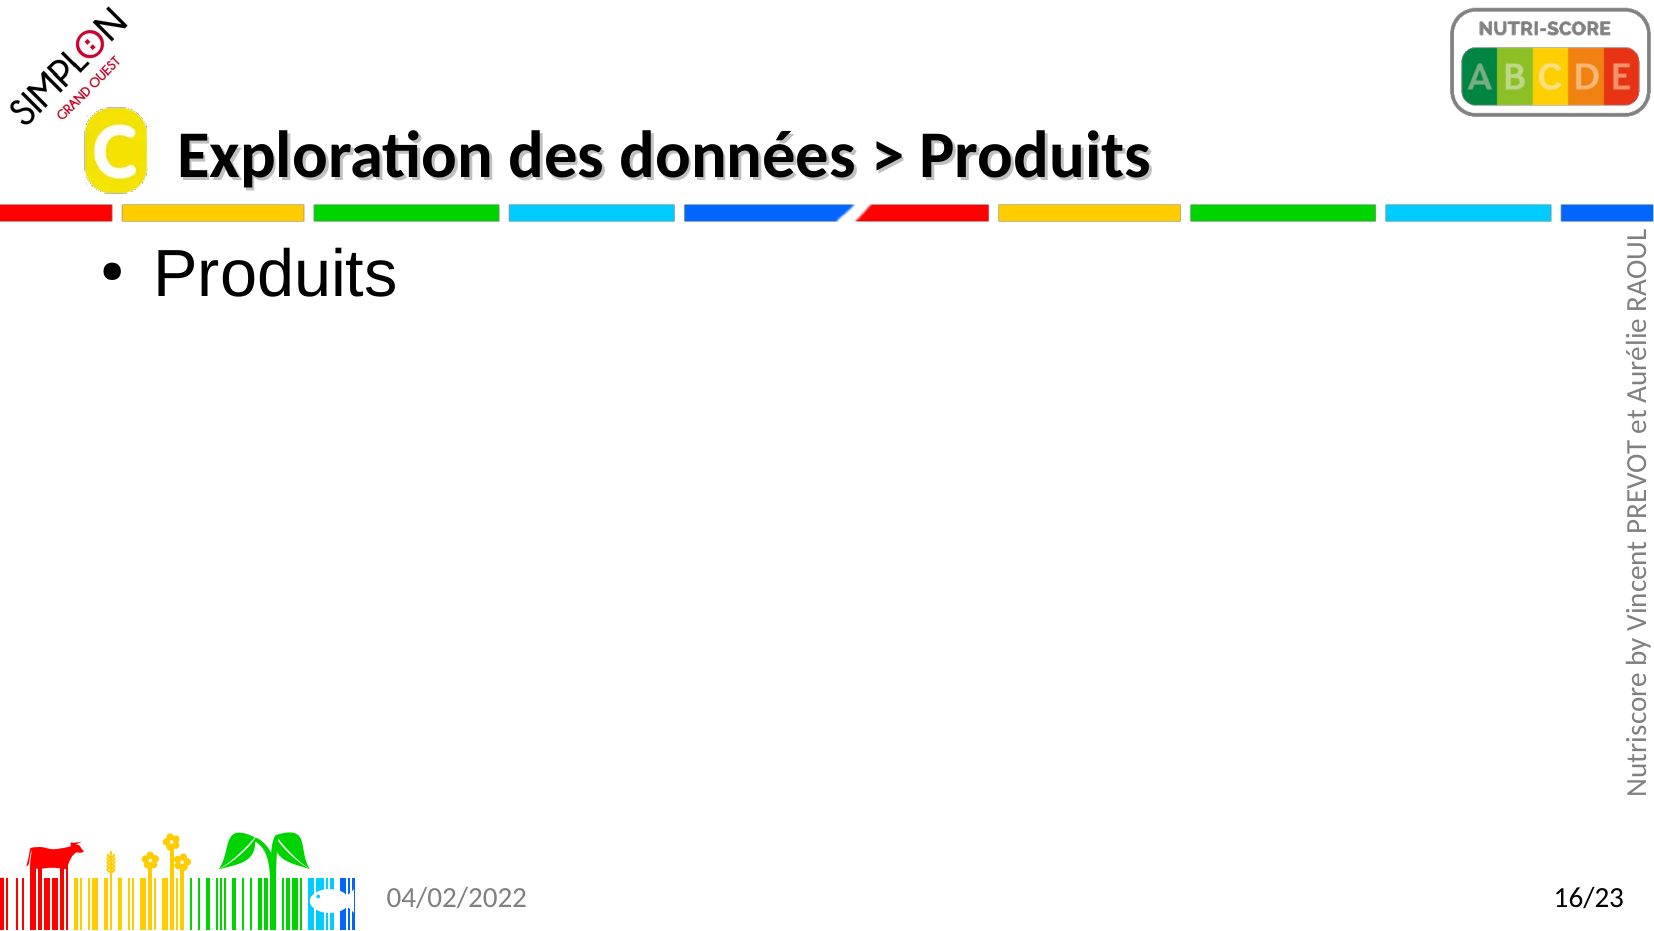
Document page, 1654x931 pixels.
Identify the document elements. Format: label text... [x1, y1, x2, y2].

picture [0, 826, 355, 930]
title Exploration des données > Produits [177, 108, 1571, 213]
picture [82, 106, 151, 195]
list Produits [82, 236, 1571, 827]
picture [2, 2, 147, 147]
picture [0, 200, 1654, 225]
picture [1448, 4, 1654, 119]
